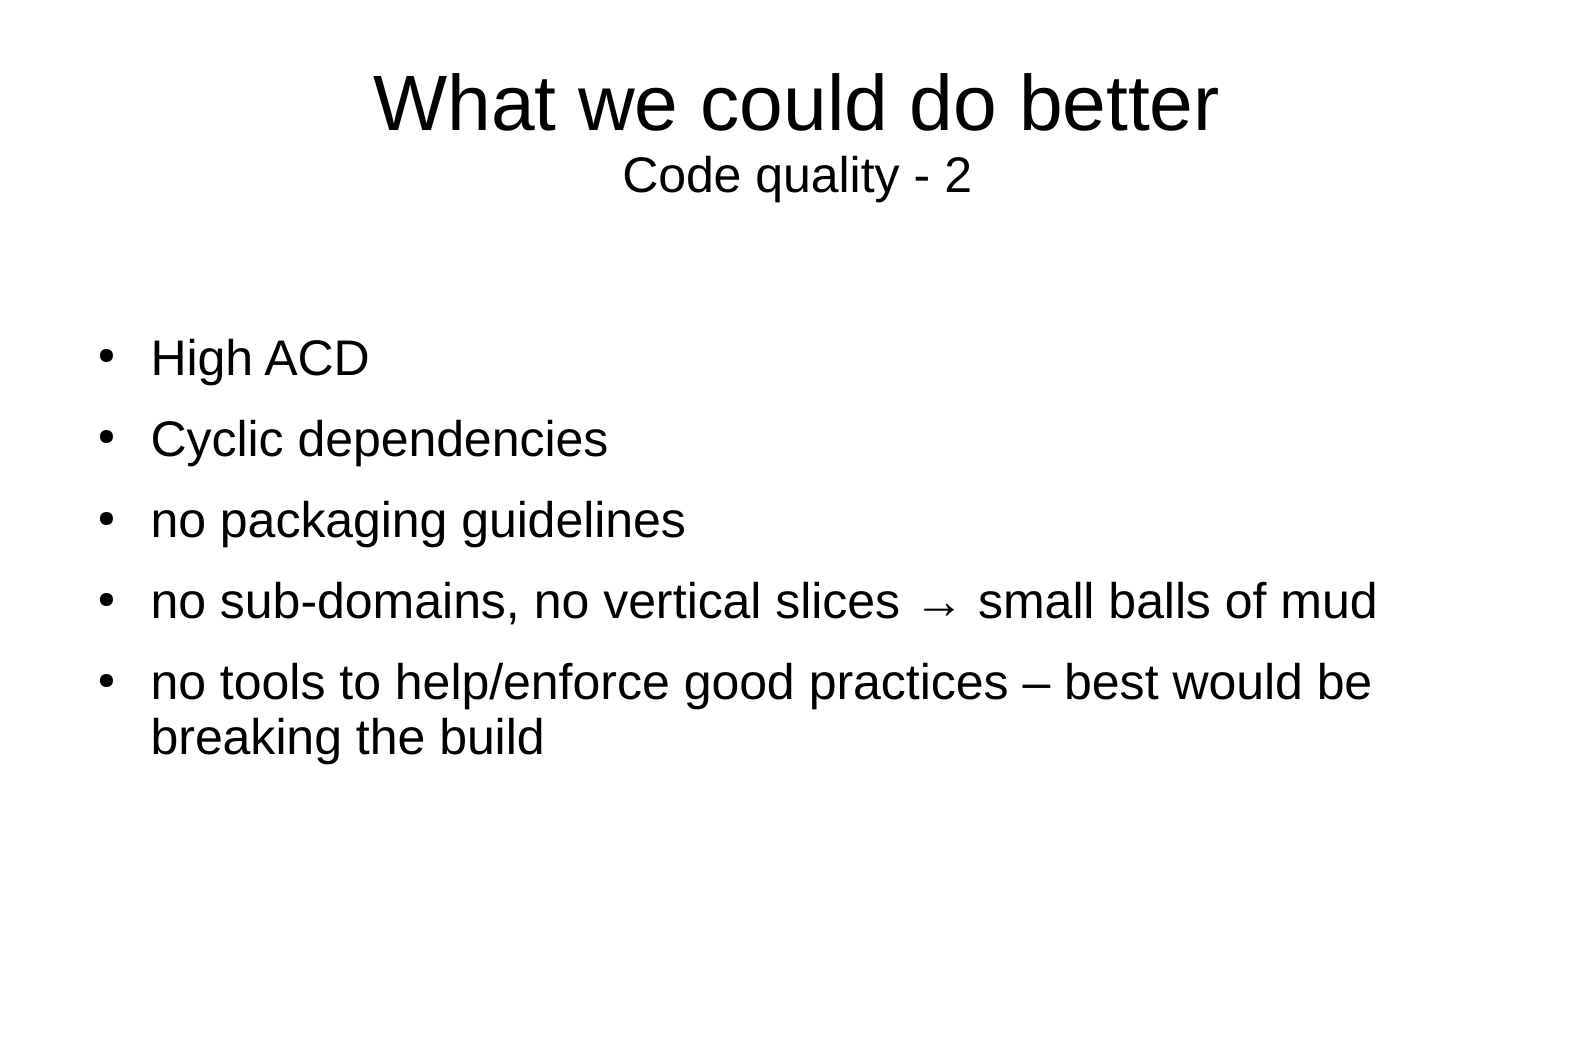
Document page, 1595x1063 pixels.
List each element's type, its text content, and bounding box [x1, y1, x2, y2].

title What we could do better Code quality - 2 [79, 42, 1515, 220]
list High ACD Cyclic dependencies no packaging guidelines no sub-domains, no vertical slices → small balls of mud no tools to help/enforce good practices – best would be breaking the build [79, 248, 1515, 951]
